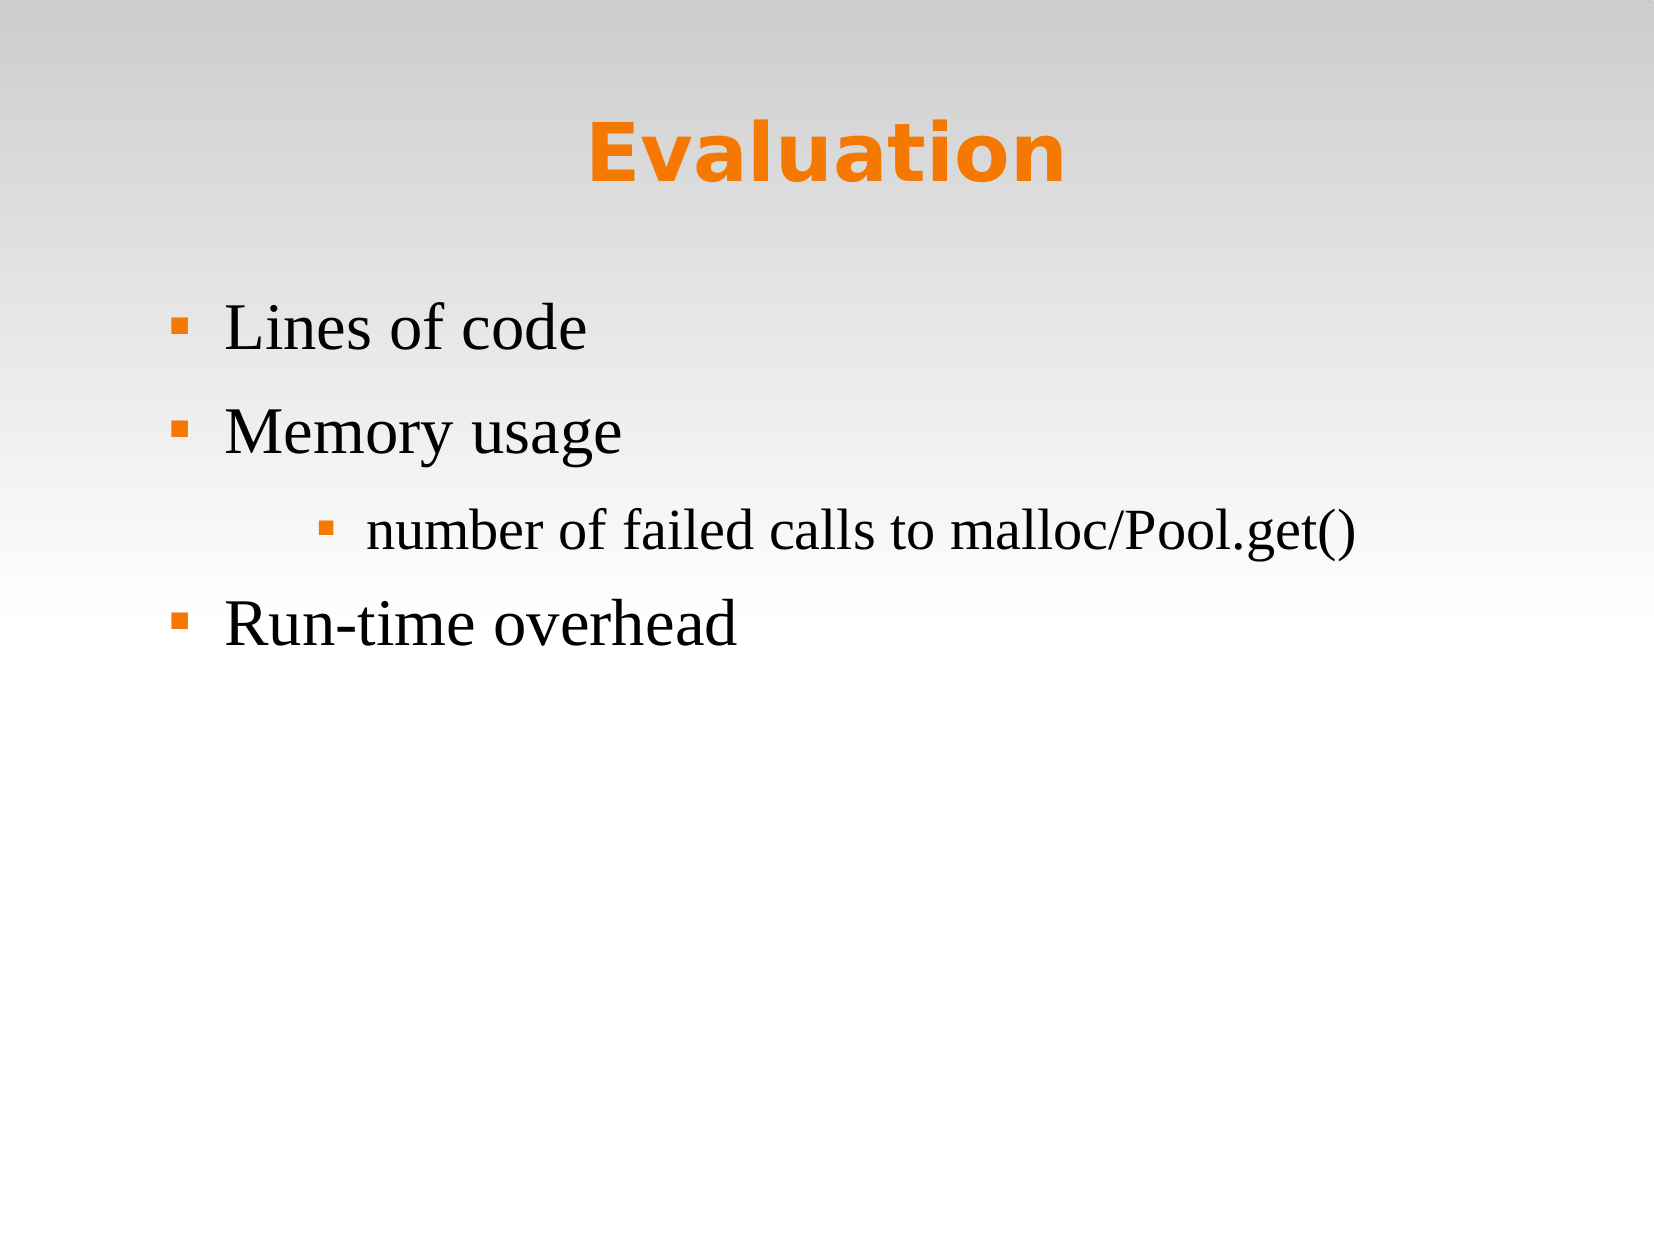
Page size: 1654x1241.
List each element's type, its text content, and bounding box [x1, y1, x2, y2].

list Lines of code Memory usage number of failed calls to malloc/Pool.get() Run-time overhead [82, 290, 1571, 1094]
title Evaluation [82, 49, 1571, 257]
